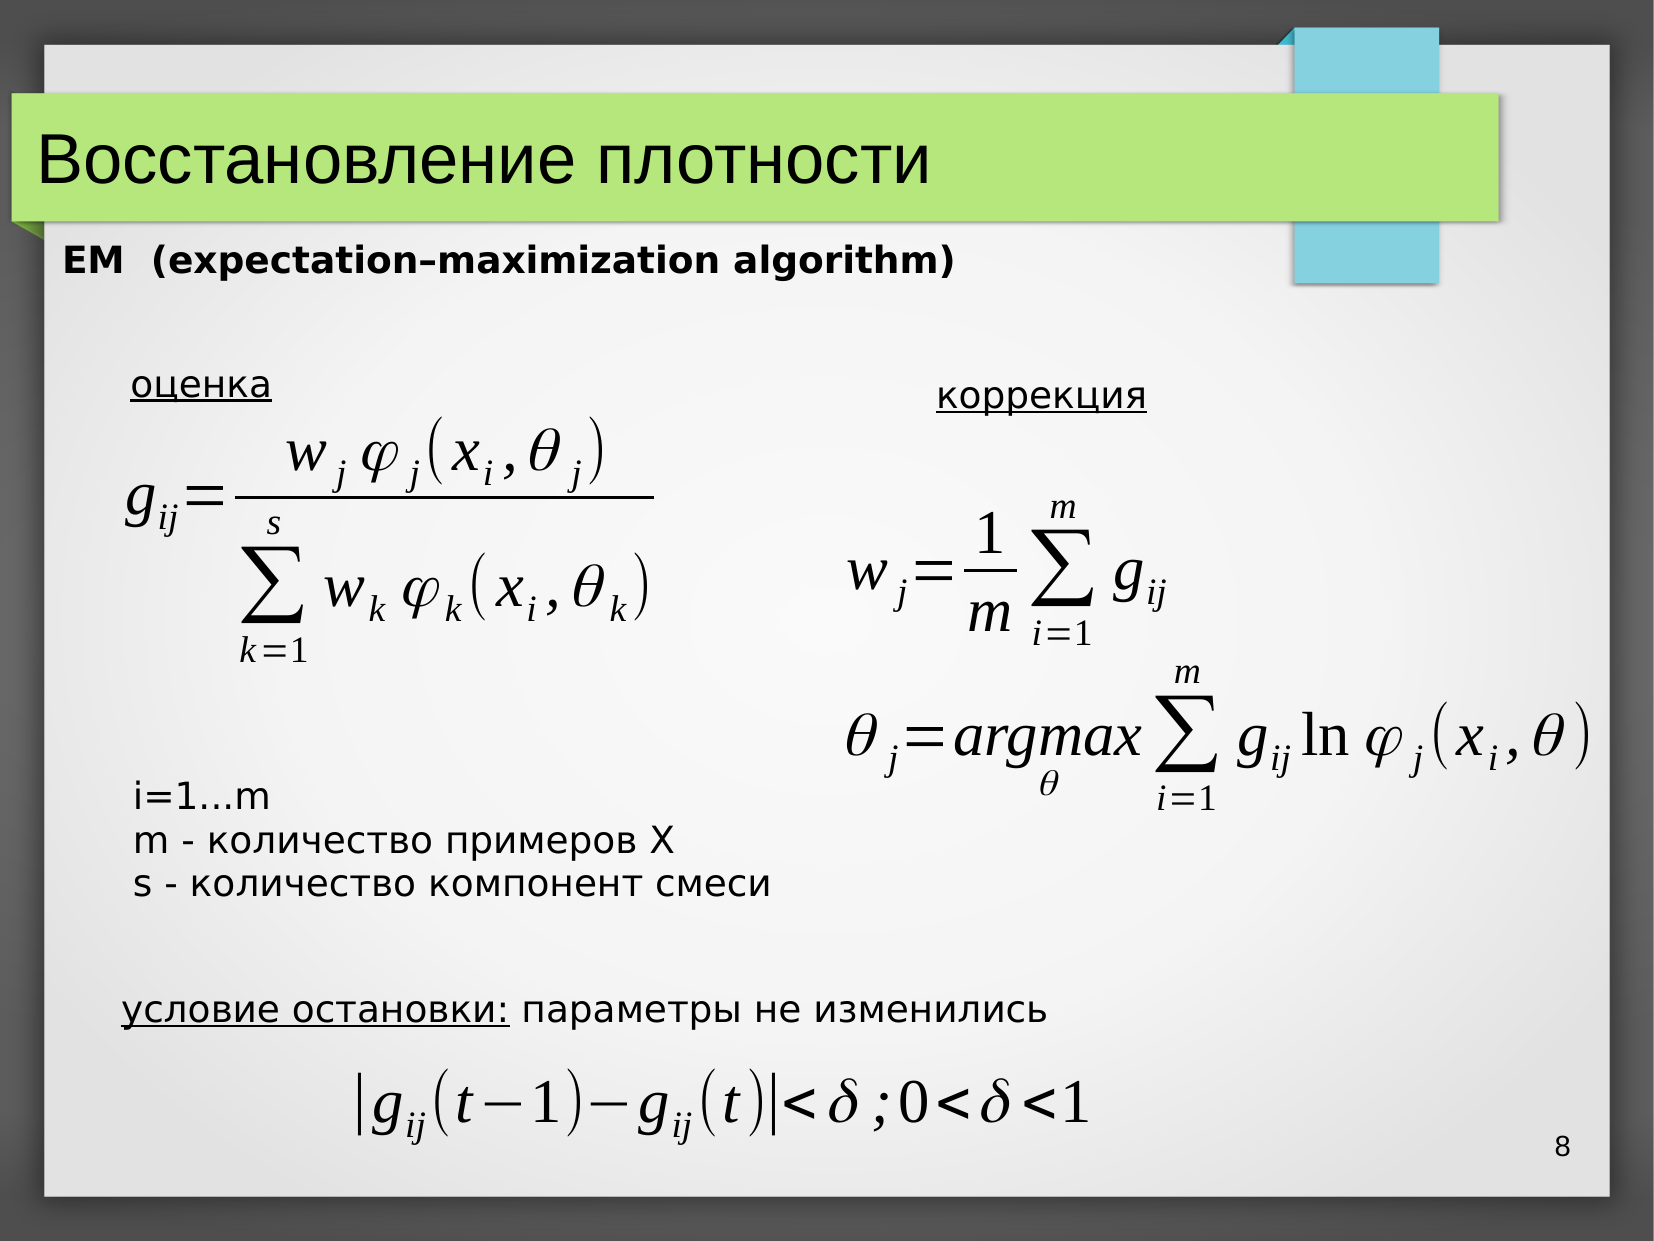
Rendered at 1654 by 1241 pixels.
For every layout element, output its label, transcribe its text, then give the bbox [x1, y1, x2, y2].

chart [833, 484, 1600, 818]
text_box коррекция [921, 366, 1276, 427]
text_box оценка [115, 355, 329, 416]
text_box EM (expectation–maximization algorithm) [47, 231, 1182, 308]
text_box i=1...m m - количество примеров X s - количество компонент смеси [118, 767, 827, 919]
chart [342, 1066, 1099, 1146]
text_box условие остановки: параметры не изменились [106, 980, 1075, 1052]
title Восстановление плотности [35, 118, 1489, 200]
chart [115, 413, 664, 671]
picture [0, 0, 1654, 1241]
